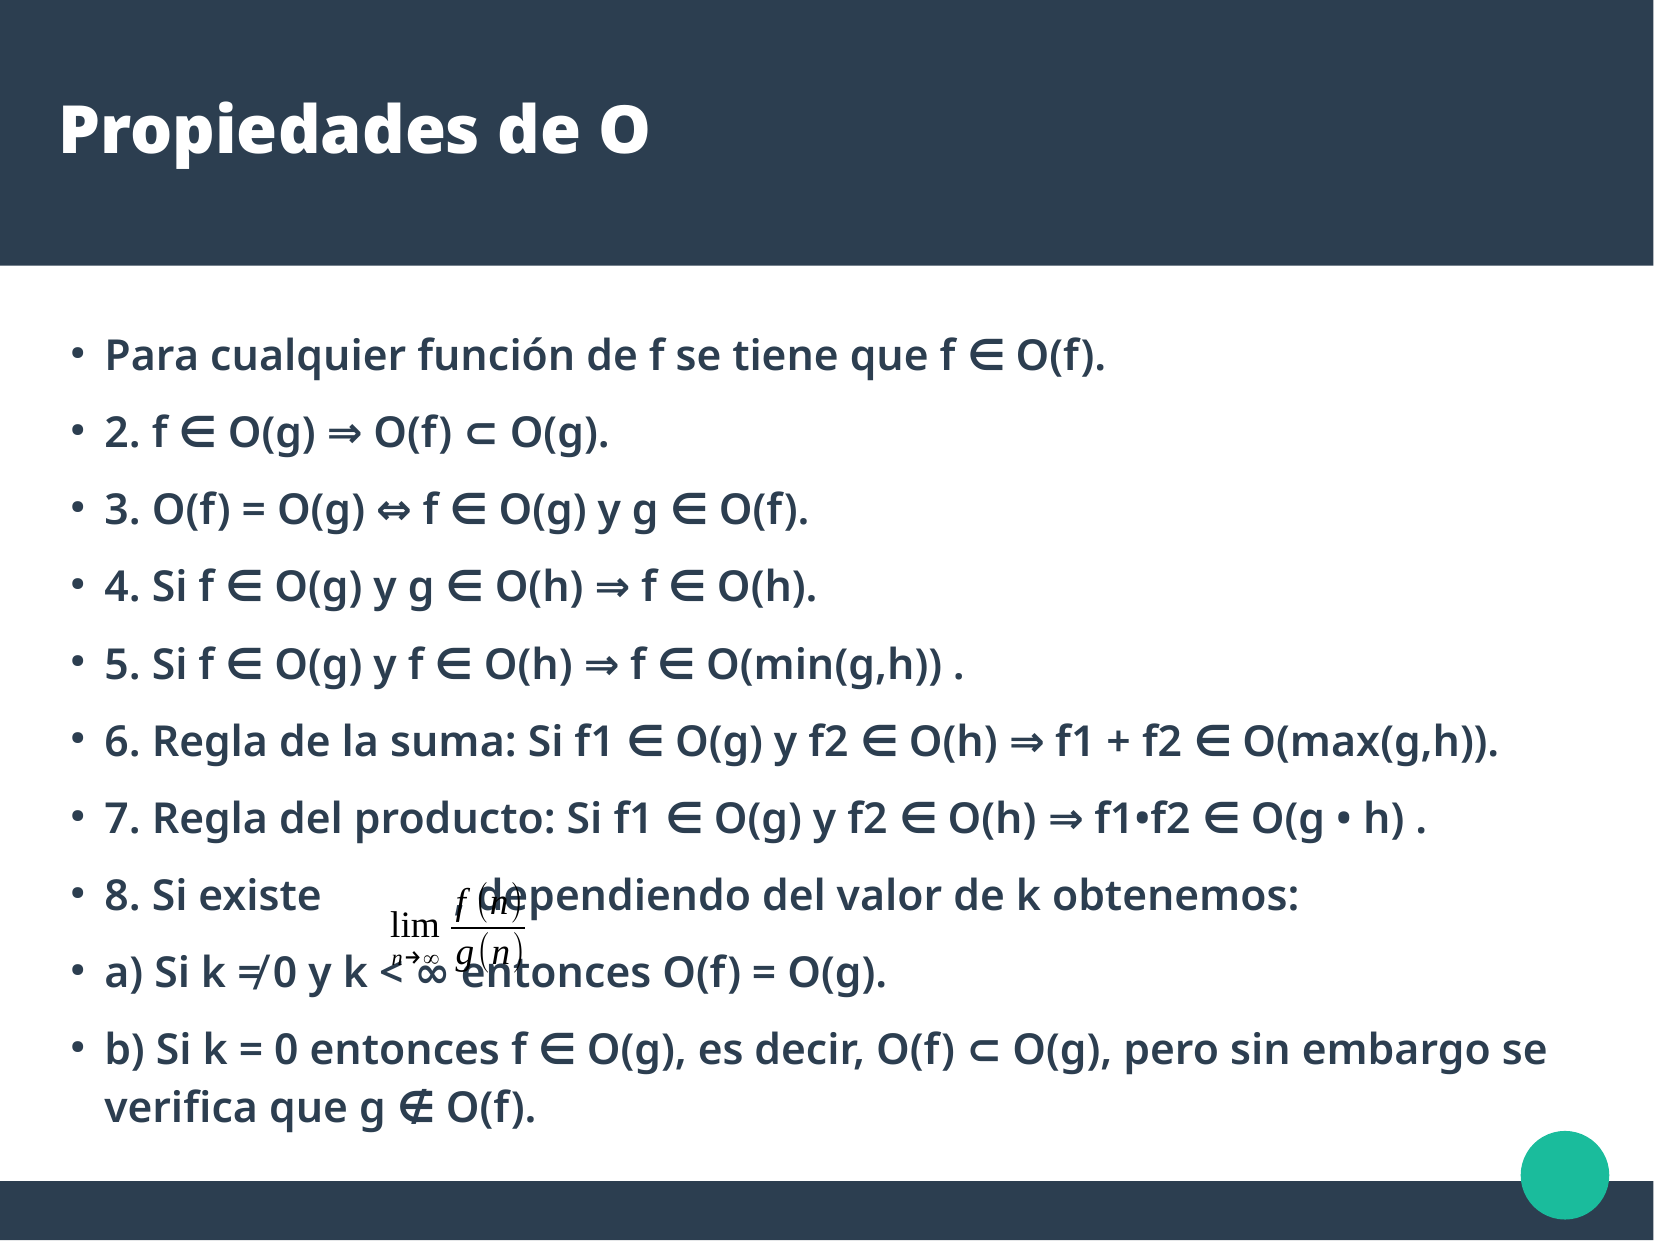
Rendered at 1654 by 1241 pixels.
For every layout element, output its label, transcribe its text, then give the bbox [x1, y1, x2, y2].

chart [383, 879, 534, 976]
title Propiedades de O [59, 49, 1595, 207]
list Para cualquier función de f se tiene que f ∈ O(f). 2. f ∈ O(g) ⇒ O(f) ⊂ O(g). 3. O(f) = O(g) ⇔ f ∈ O(g) y g ∈ O(f). 4. Si f ∈ O(g) y g ∈ O(h) ⇒ f ∈ O(h). 5. Si f ∈ O(g) y f ∈ O(h) ⇒ f ∈ O(min(g,h)) . 6. Regla de la suma: Si f1 ∈ O(g) y f2 ∈ O(h) ⇒ f1 + f2 ∈ O(max(g,h)). 7. Regla del producto: Si f1 ∈ O(g) y f2 ∈ O(h) ⇒ f1•f2 ∈ O(g • h) . 8. Si existe , dependiendo del valor de k obtenemos: a) Si k ≠ 0 y k < ∞ entonces O(f) = O(g). b) Si k = 0 entonces f ∈ O(g), es decir, O(f) ⊂ O(g), pero sin embargo se verifica que g ∉ O(f). [59, 324, 1595, 1152]
